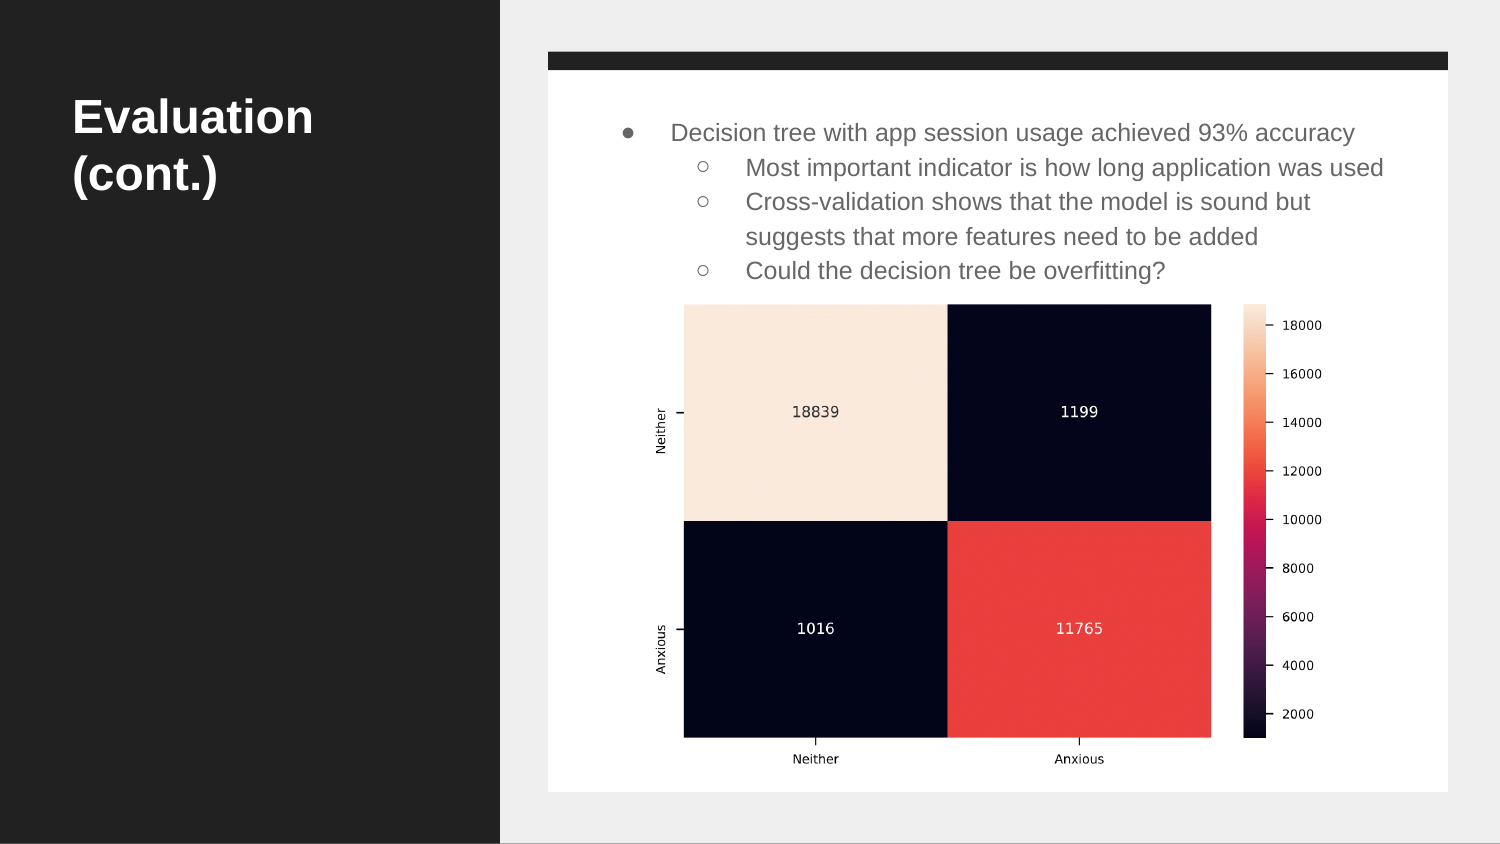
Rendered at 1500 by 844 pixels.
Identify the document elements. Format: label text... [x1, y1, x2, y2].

picture [637, 288, 1359, 784]
list Decision tree with app session usage achieved 93% accuracy Most important indicator is how long application was used Cross-validation shows that the model is sound but suggests that more features need to be added Could the decision tree be overfitting? [580, 97, 1416, 756]
title Evaluation (cont.) [57, 70, 443, 792]
